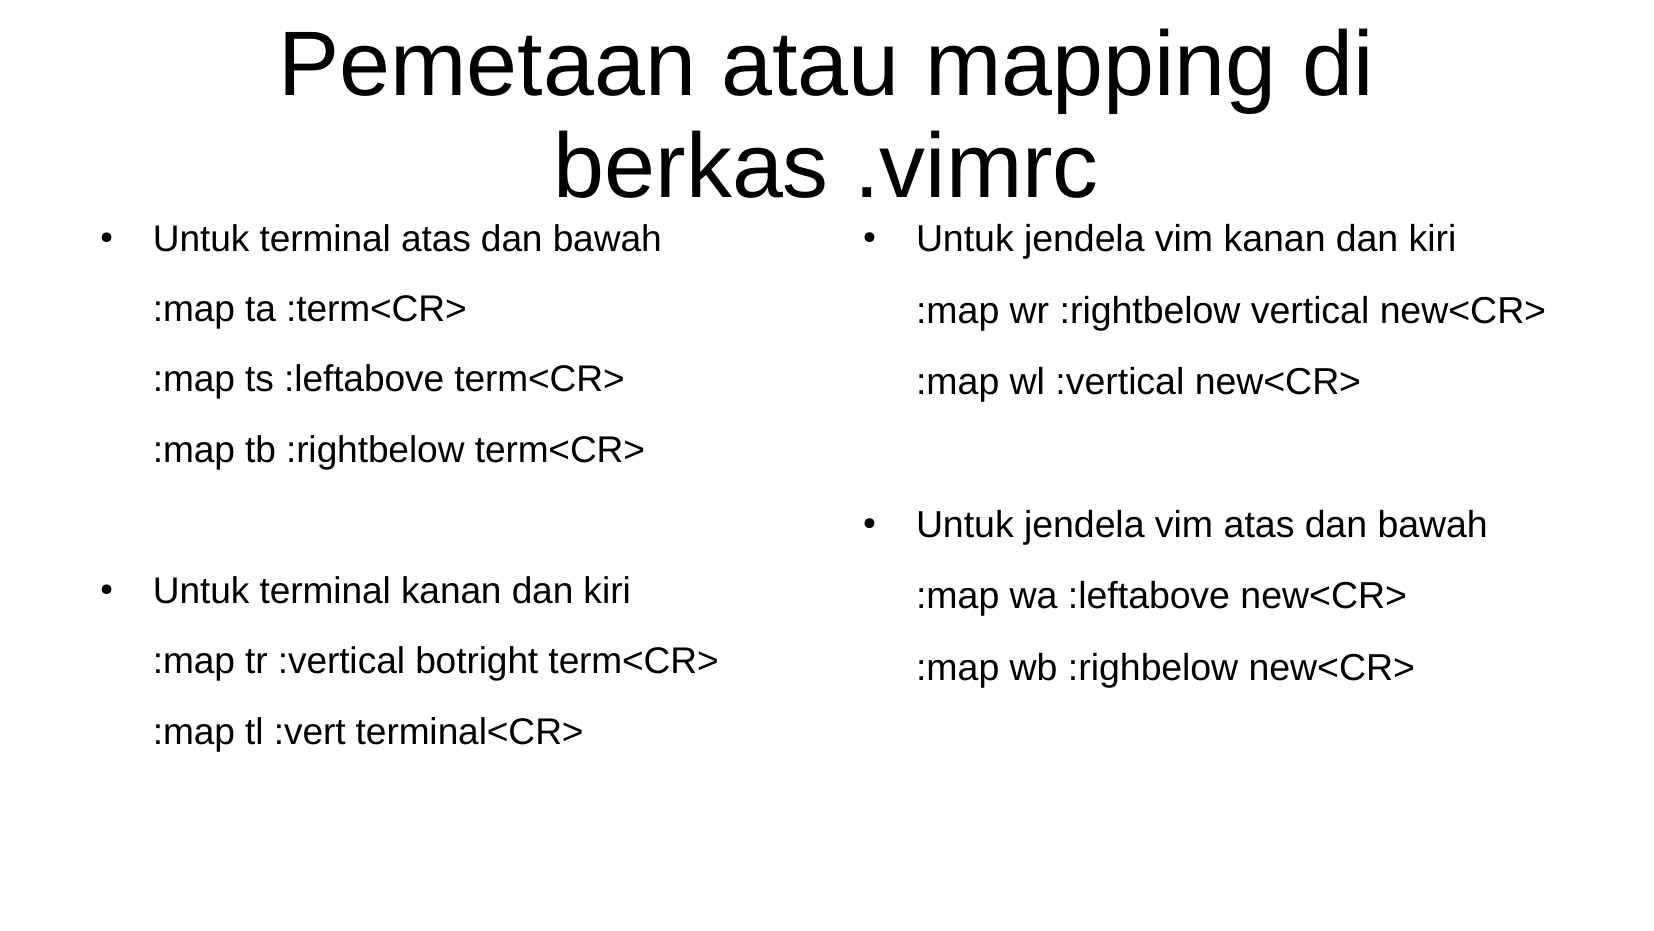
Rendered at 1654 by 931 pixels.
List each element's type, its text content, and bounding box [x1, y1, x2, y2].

list Untuk terminal atas dan bawah :map ta :term<CR> :map ts :leftabove term<CR> :map tb :rightbelow term<CR> Untuk terminal kanan dan kiri :map tr :vertical botright term<CR> :map tl :vert terminal<CR> [82, 217, 809, 757]
title Pemetaan atau mapping di berkas .vimrc [82, 12, 1571, 218]
list Untuk jendela vim kanan dan kiri :map wr :rightbelow vertical new<CR> :map wl :vertical new<CR> Untuk jendela vim atas dan bawah :map wa :leftabove new<CR> :map wb :righbelow new<CR> [845, 217, 1572, 757]
